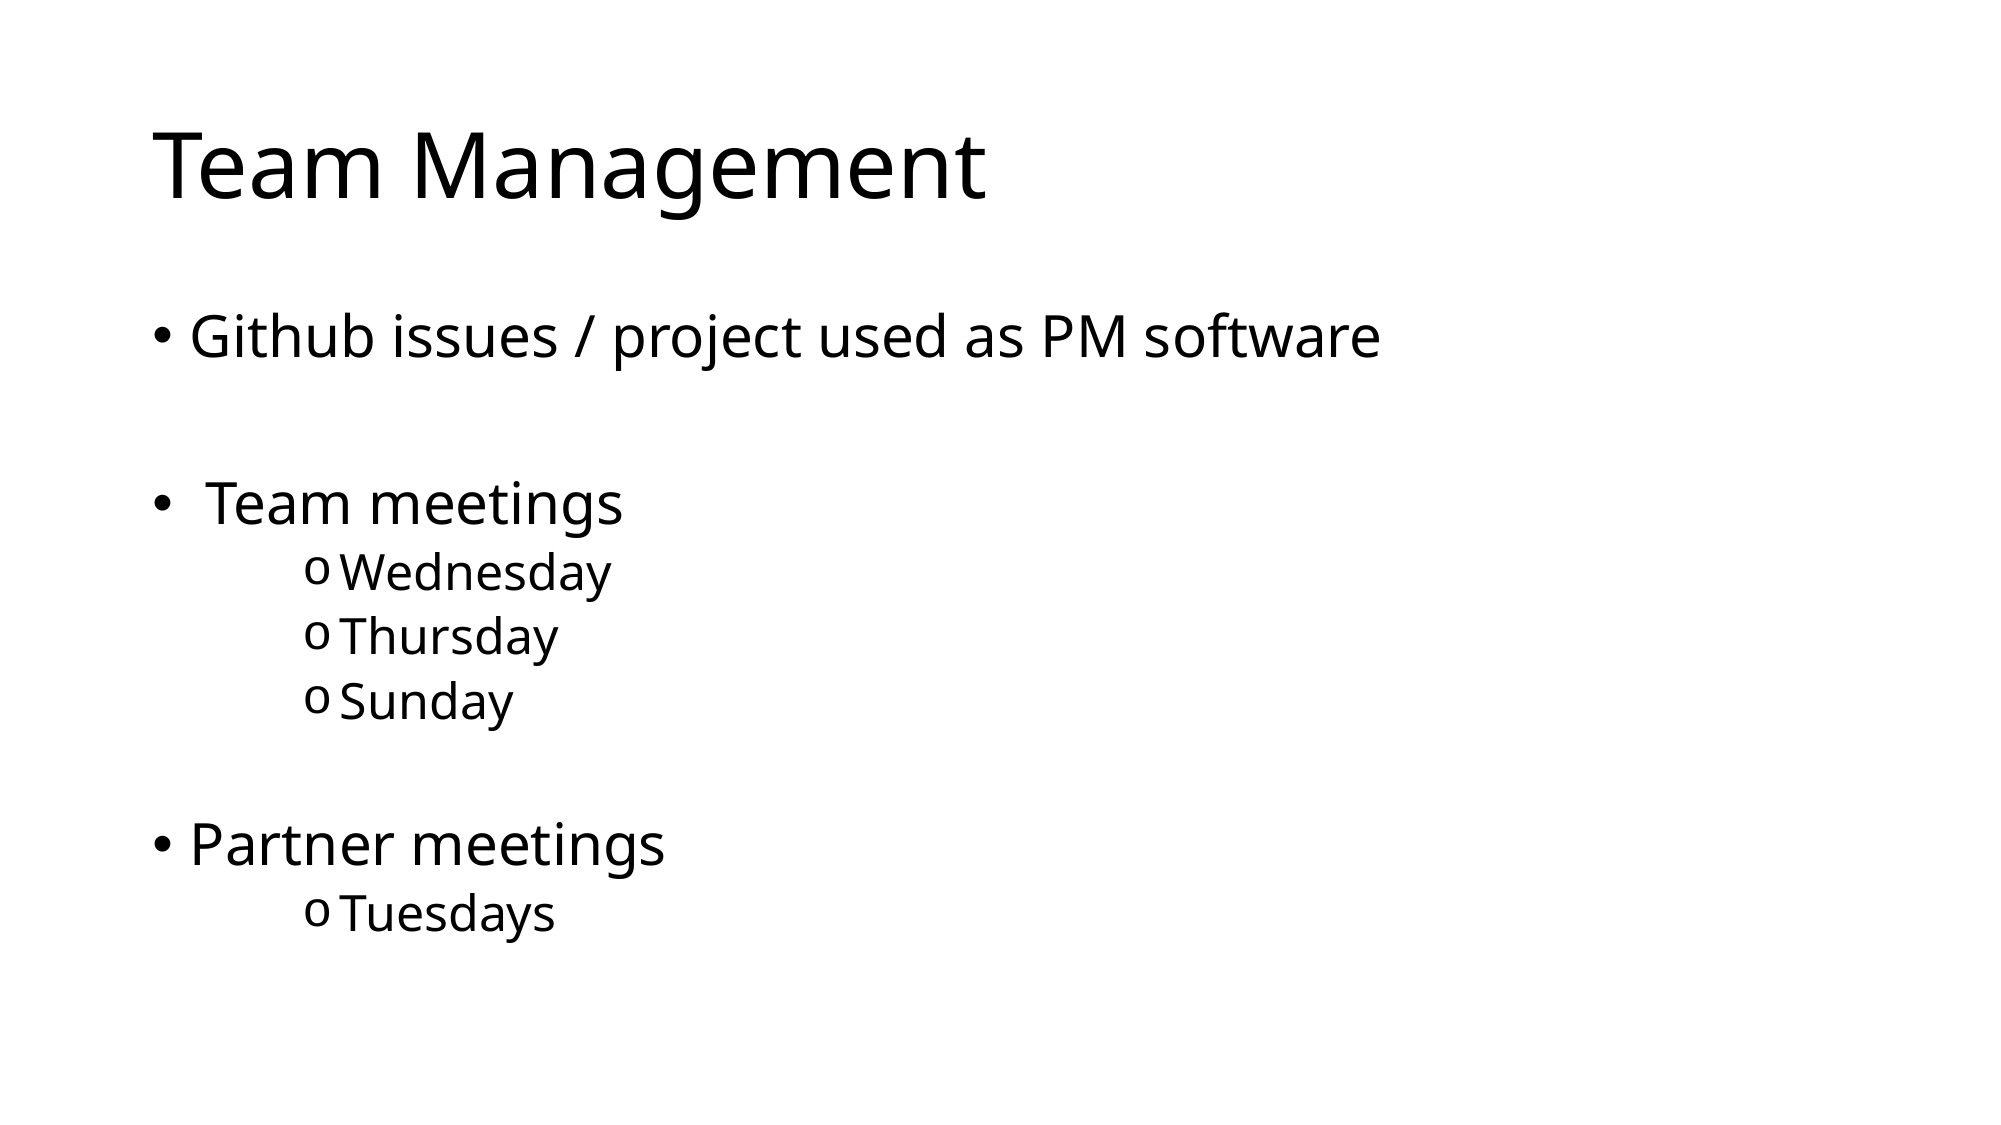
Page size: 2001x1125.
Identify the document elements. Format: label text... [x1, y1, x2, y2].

list Github issues / project used as PM software Team meetings Wednesday Thursday Sunday Partner meetings Tuesdays [137, 299, 1863, 1014]
title Team Management [137, 59, 1863, 278]
